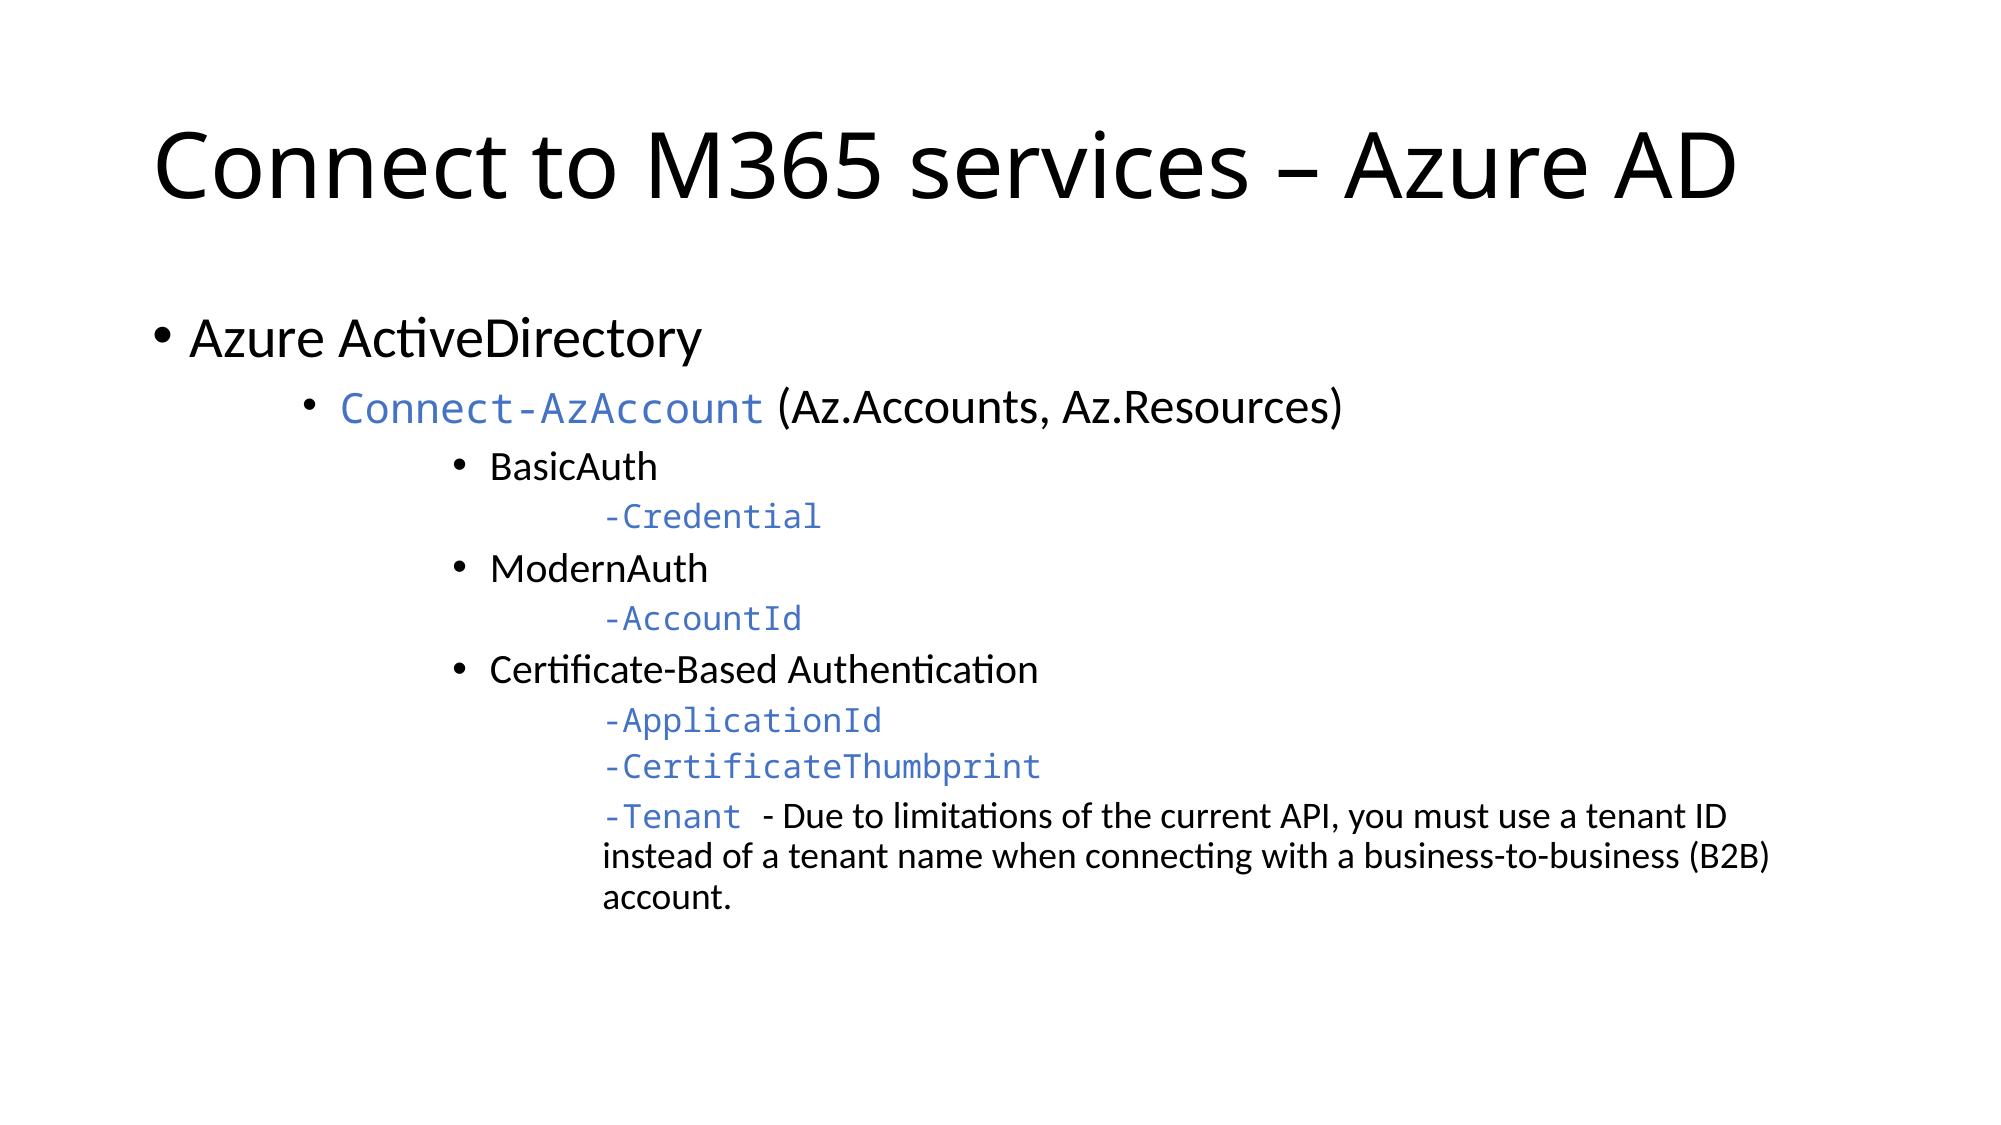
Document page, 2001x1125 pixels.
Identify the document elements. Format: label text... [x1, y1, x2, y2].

list Azure ActiveDirectory Connect-AzAccount (Az.Accounts, Az.Resources) BasicAuth -Credential ModernAuth -AccountId Certificate-Based Authentication -ApplicationId -CertificateThumbprint -Tenant - Due to limitations of the current API, you must use a tenant ID instead of a tenant name when connecting with a business-to-business (B2B) account. [137, 299, 1863, 1014]
title Connect to M365 services – Azure AD [137, 59, 1863, 278]
